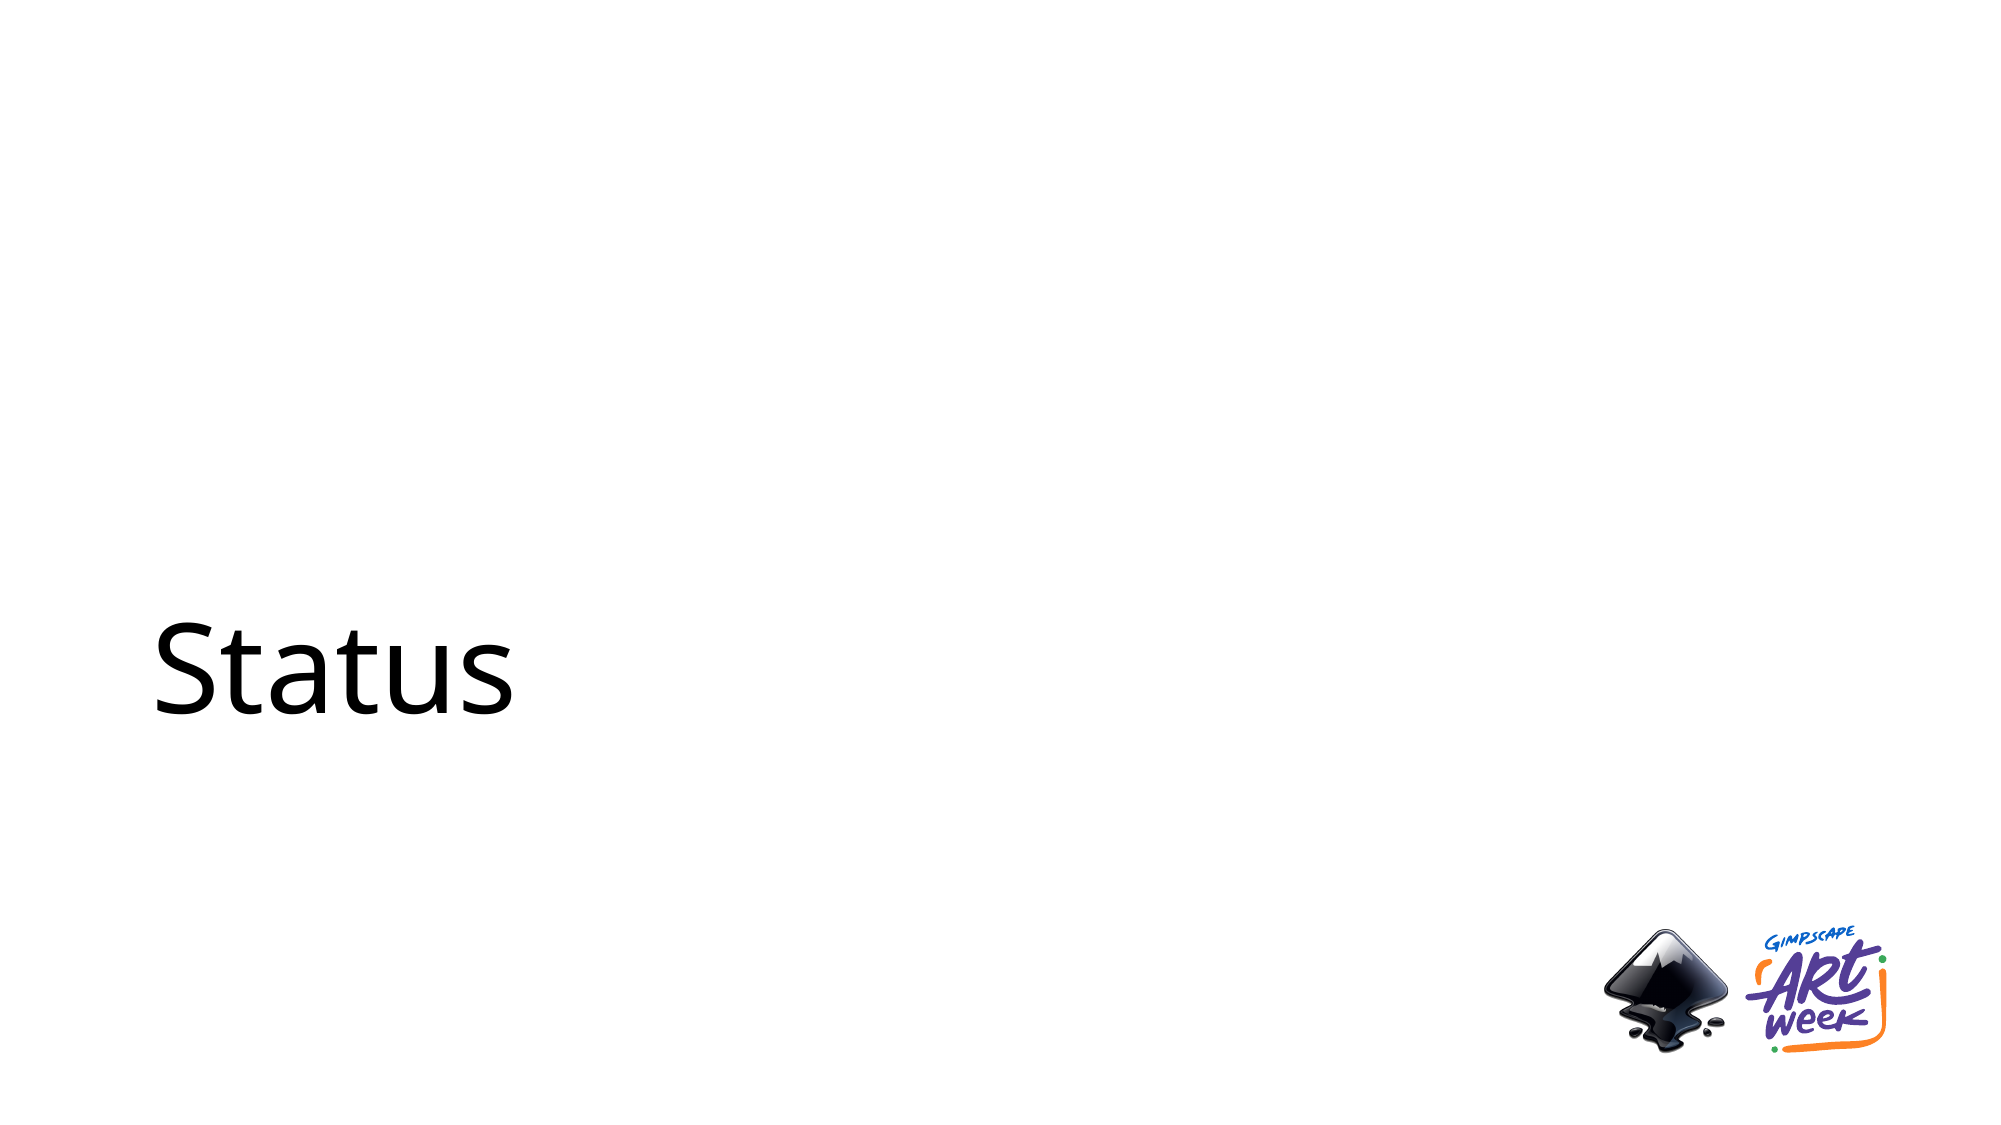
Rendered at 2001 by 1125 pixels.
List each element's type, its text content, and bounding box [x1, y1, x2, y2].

text_box Status [136, 280, 1862, 748]
picture [1595, 921, 1737, 1063]
picture [1742, 915, 1890, 1063]
